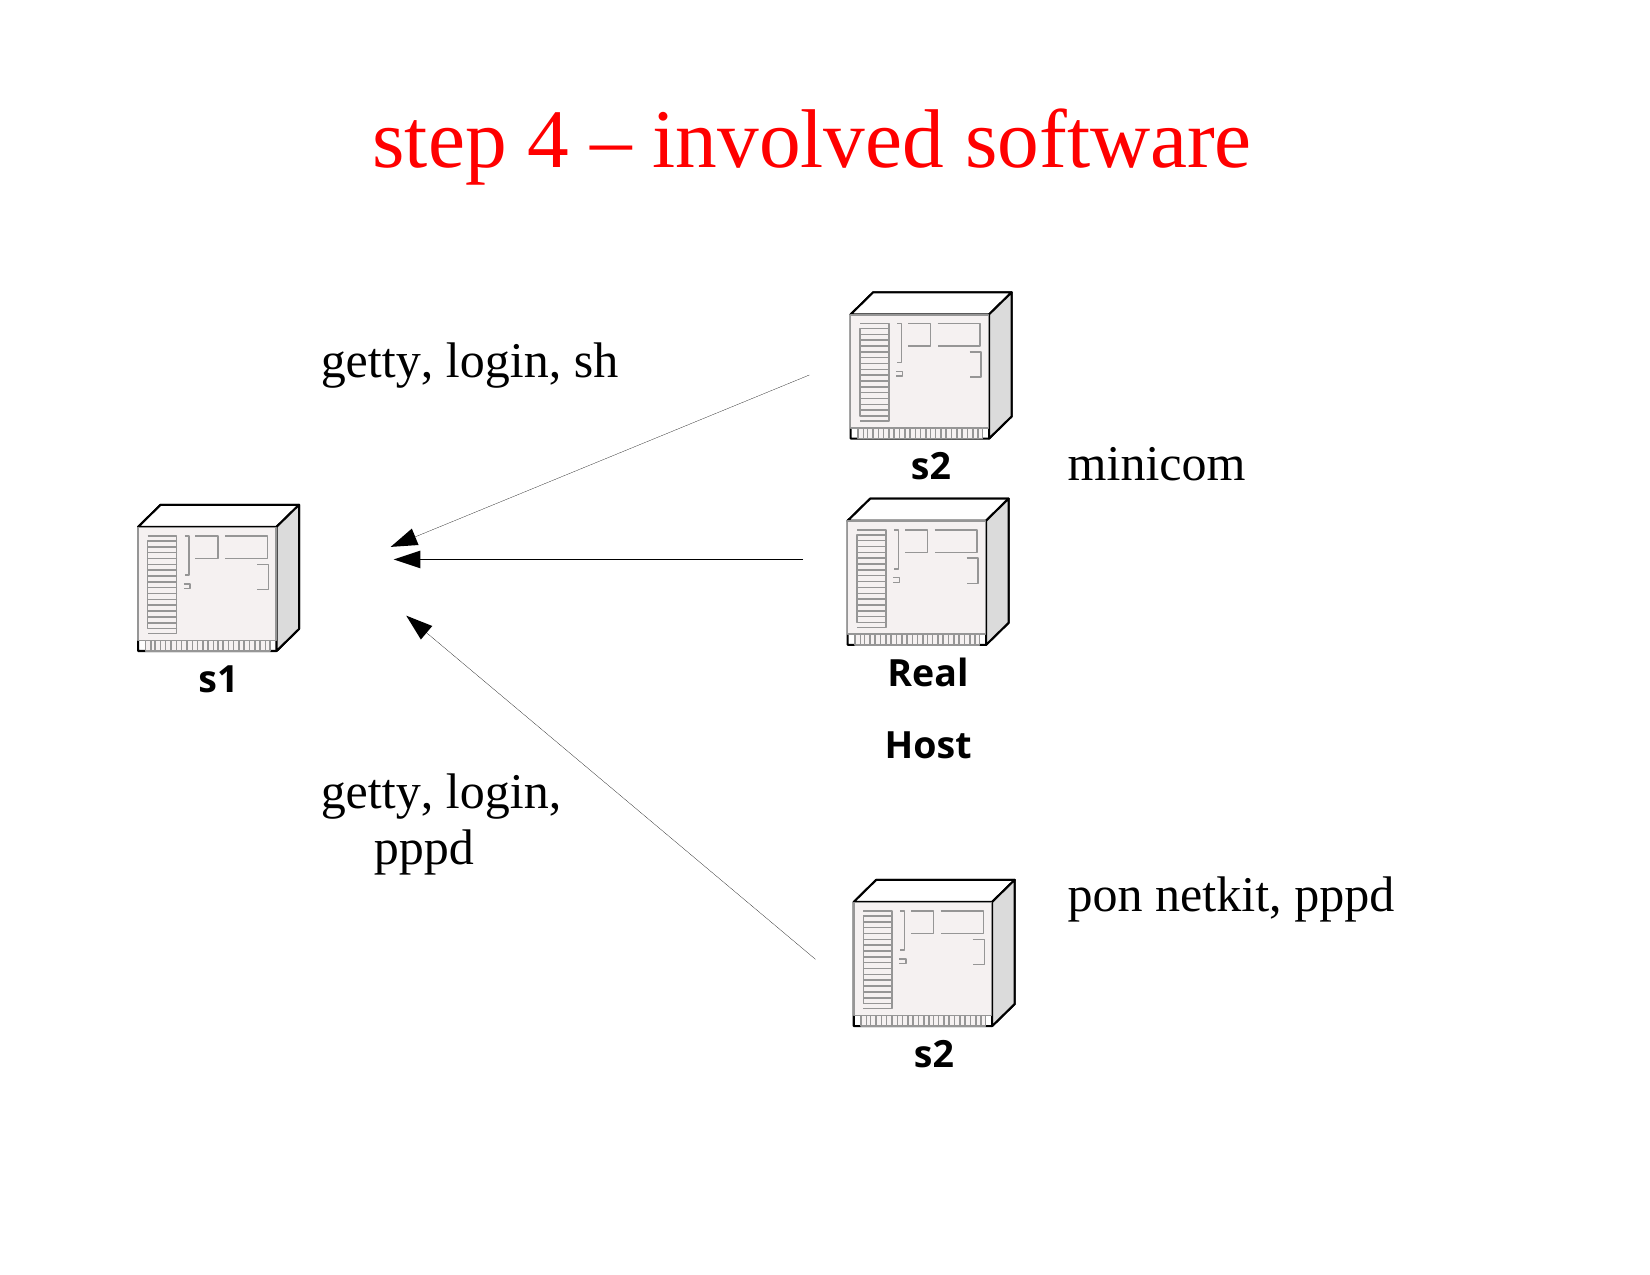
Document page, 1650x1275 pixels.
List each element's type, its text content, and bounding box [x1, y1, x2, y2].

text_box step 4 – involved software [81, 45, 1544, 233]
text_box [850, 292, 1012, 439]
text_box s2 [845, 1020, 1024, 1085]
text_box getty, login, sh getty, login, pppd [288, 325, 688, 953]
text_box s1 [129, 645, 288, 710]
text_box minicom pon netkit, pppd [1035, 428, 1564, 1012]
text_box [138, 504, 288, 652]
text_box [853, 879, 1015, 1027]
text_box s2 [842, 432, 1020, 497]
text_box Real Host [839, 639, 1017, 764]
text_box [847, 498, 1009, 645]
